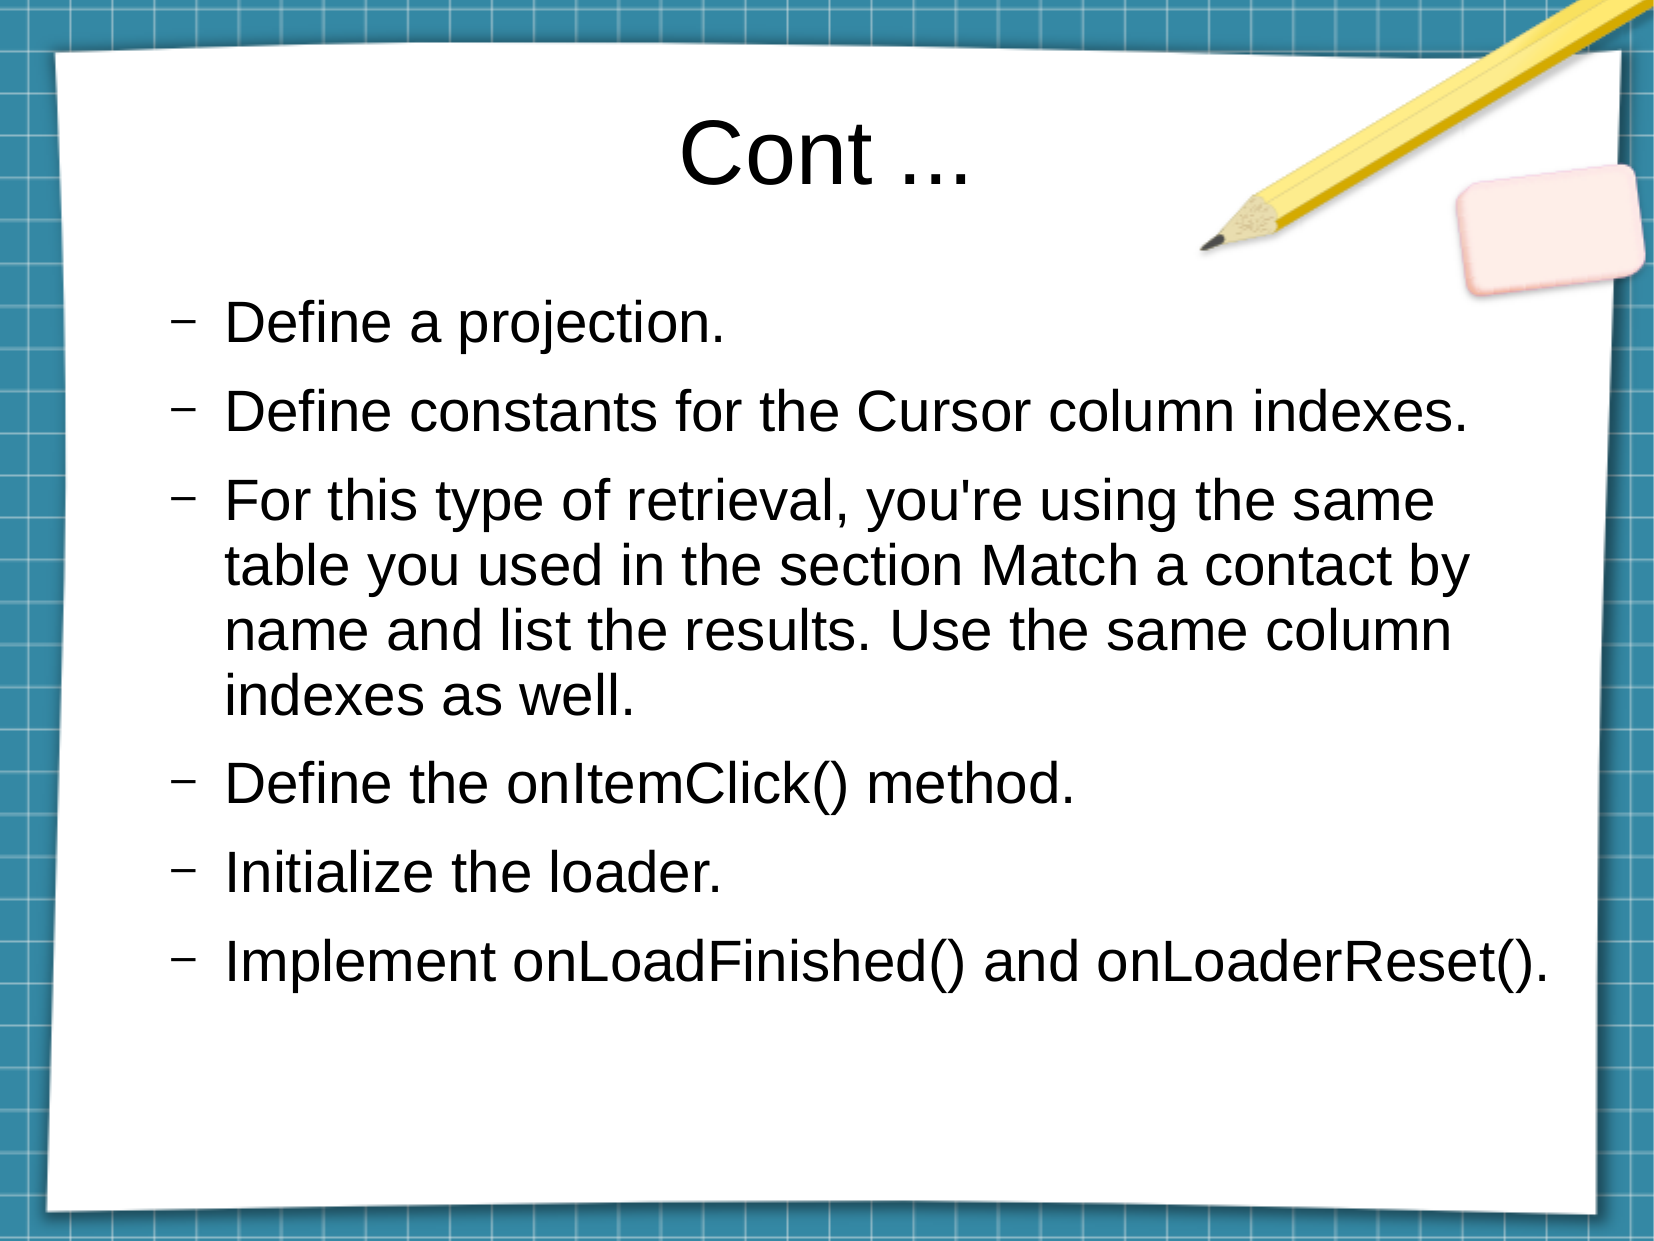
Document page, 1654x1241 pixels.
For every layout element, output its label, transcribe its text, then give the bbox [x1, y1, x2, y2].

list Define a projection. Define constants for the Cursor column indexes. For this type of retrieval, you're using the same table you used in the section Match a contact by name and list the results. Use the same column indexes as well. Define the onItemClick() method. Initialize the loader. Implement onLoadFinished() and onLoaderReset(). [82, 290, 1571, 1010]
picture [0, 0, 1654, 1241]
title Cont ... [82, 49, 1571, 257]
